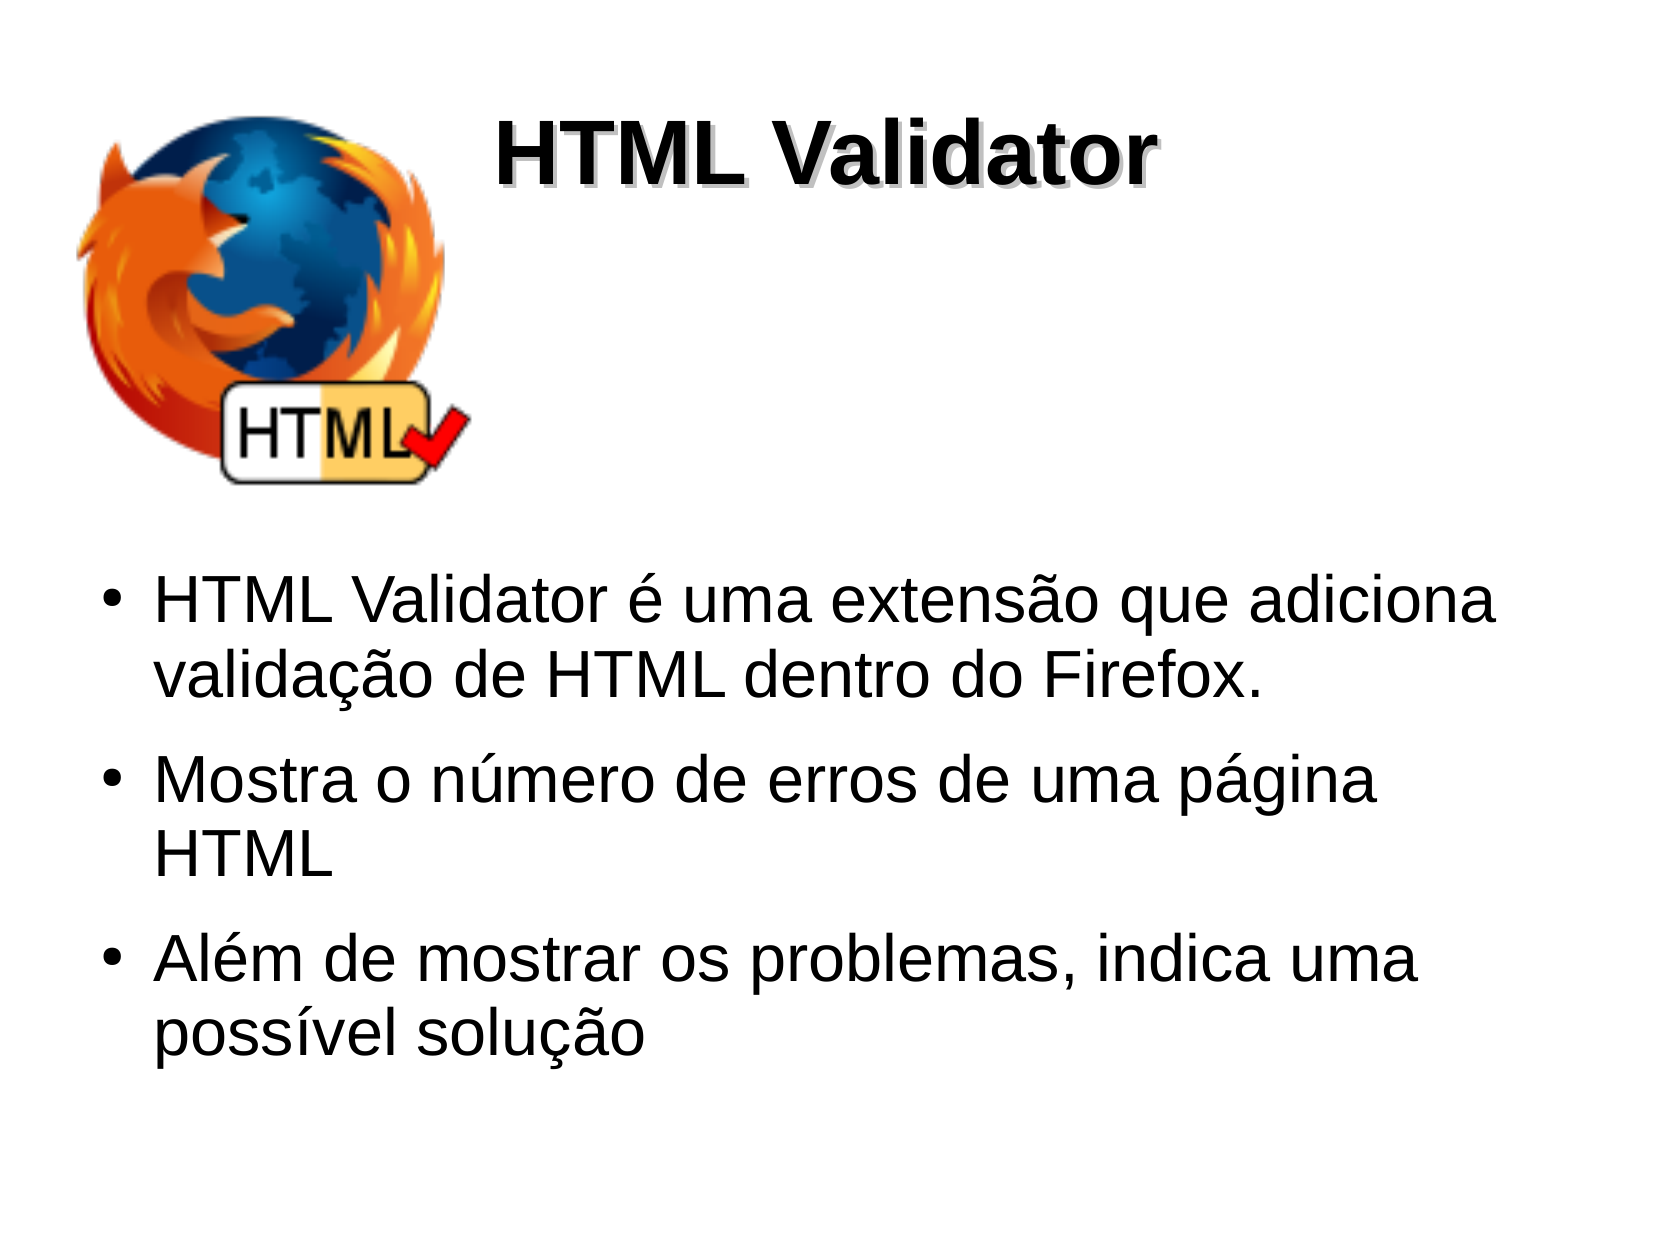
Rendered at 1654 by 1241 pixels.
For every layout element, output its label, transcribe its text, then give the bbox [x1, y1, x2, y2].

picture [75, 108, 475, 509]
title HTML Validator [82, 56, 1571, 250]
list HTML Validator é uma extensão que adiciona validação de HTML dentro do Firefox. Mostra o número de erros de uma página HTML Além de mostrar os problemas, indica uma possível solução [82, 562, 1571, 1109]
